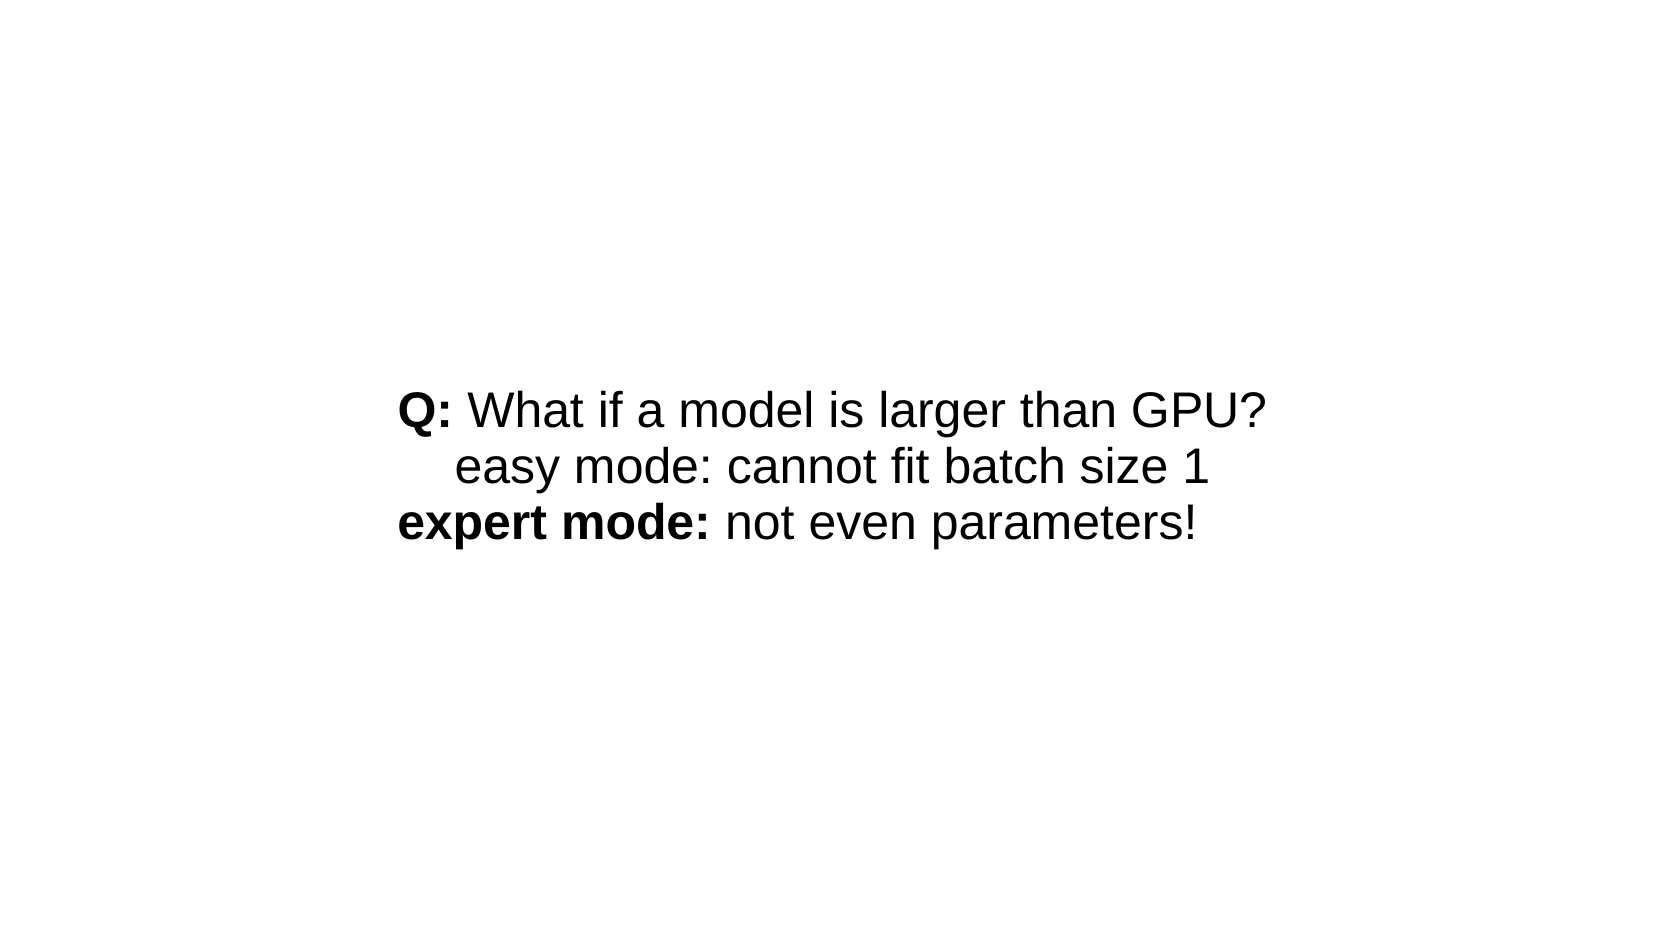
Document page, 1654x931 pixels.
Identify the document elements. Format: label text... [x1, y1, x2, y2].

subtitle Q: What if a model is larger than GPU? easy mode: cannot fit batch size 1 expert mode: not even parameters! [88, 335, 1577, 876]
